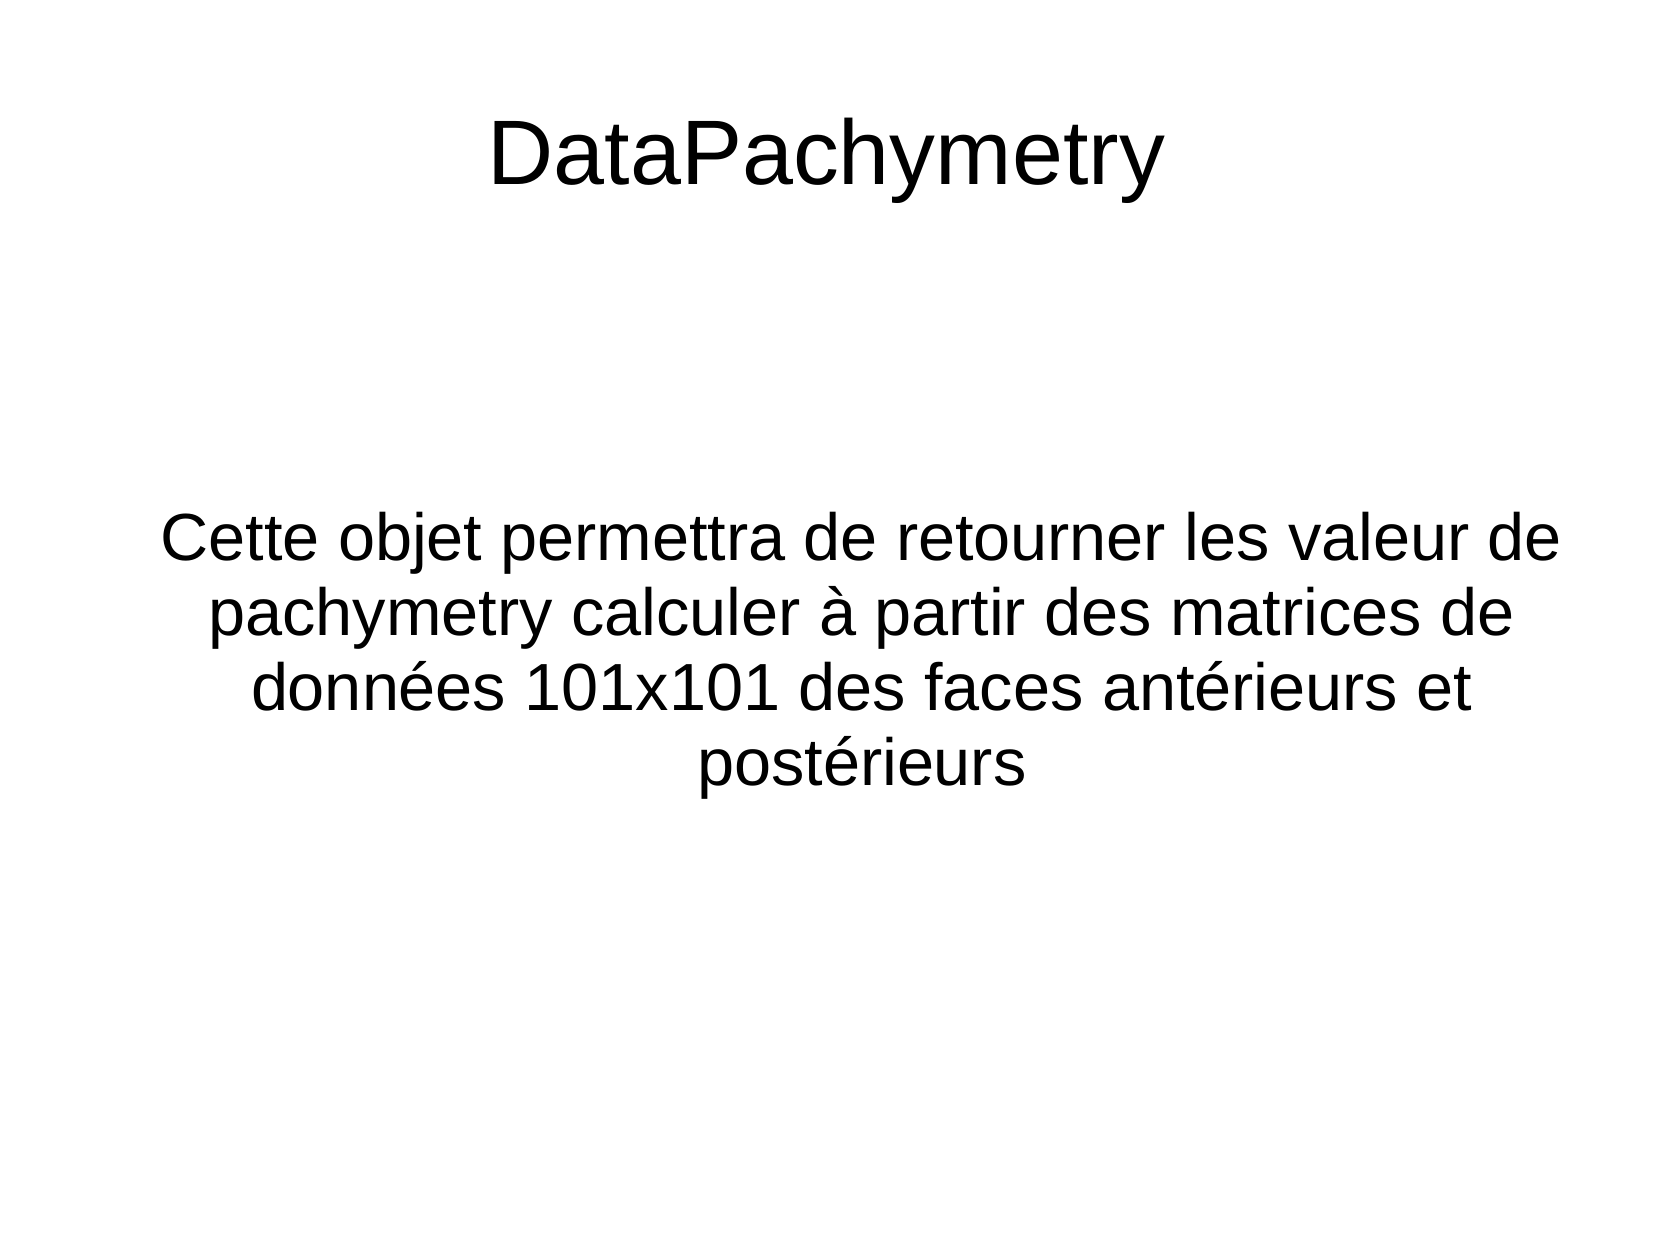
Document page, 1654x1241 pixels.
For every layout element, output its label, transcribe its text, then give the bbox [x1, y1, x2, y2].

list Cette objet permettra de retourner les valeur de pachymetry calculer à partir des matrices de données 101x101 des faces antérieurs et postérieurs [82, 290, 1571, 1010]
title DataPachymetry [82, 49, 1571, 257]
